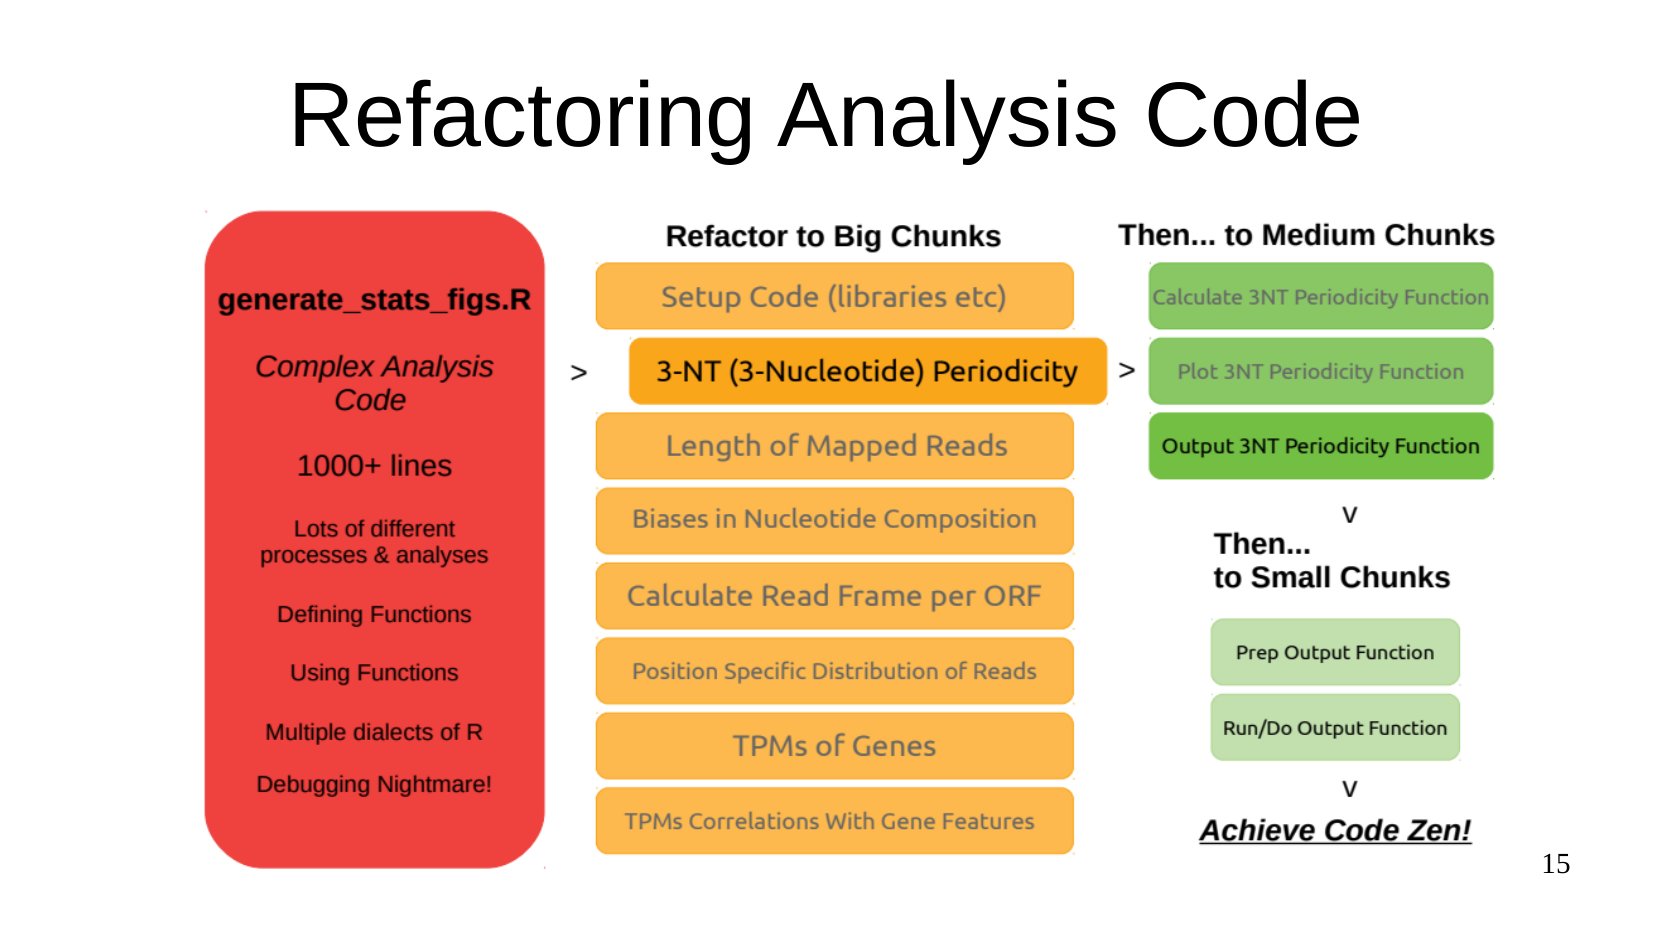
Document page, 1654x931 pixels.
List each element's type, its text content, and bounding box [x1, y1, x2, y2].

title Refactoring Analysis Code [82, 37, 1571, 193]
picture [177, 193, 1512, 931]
